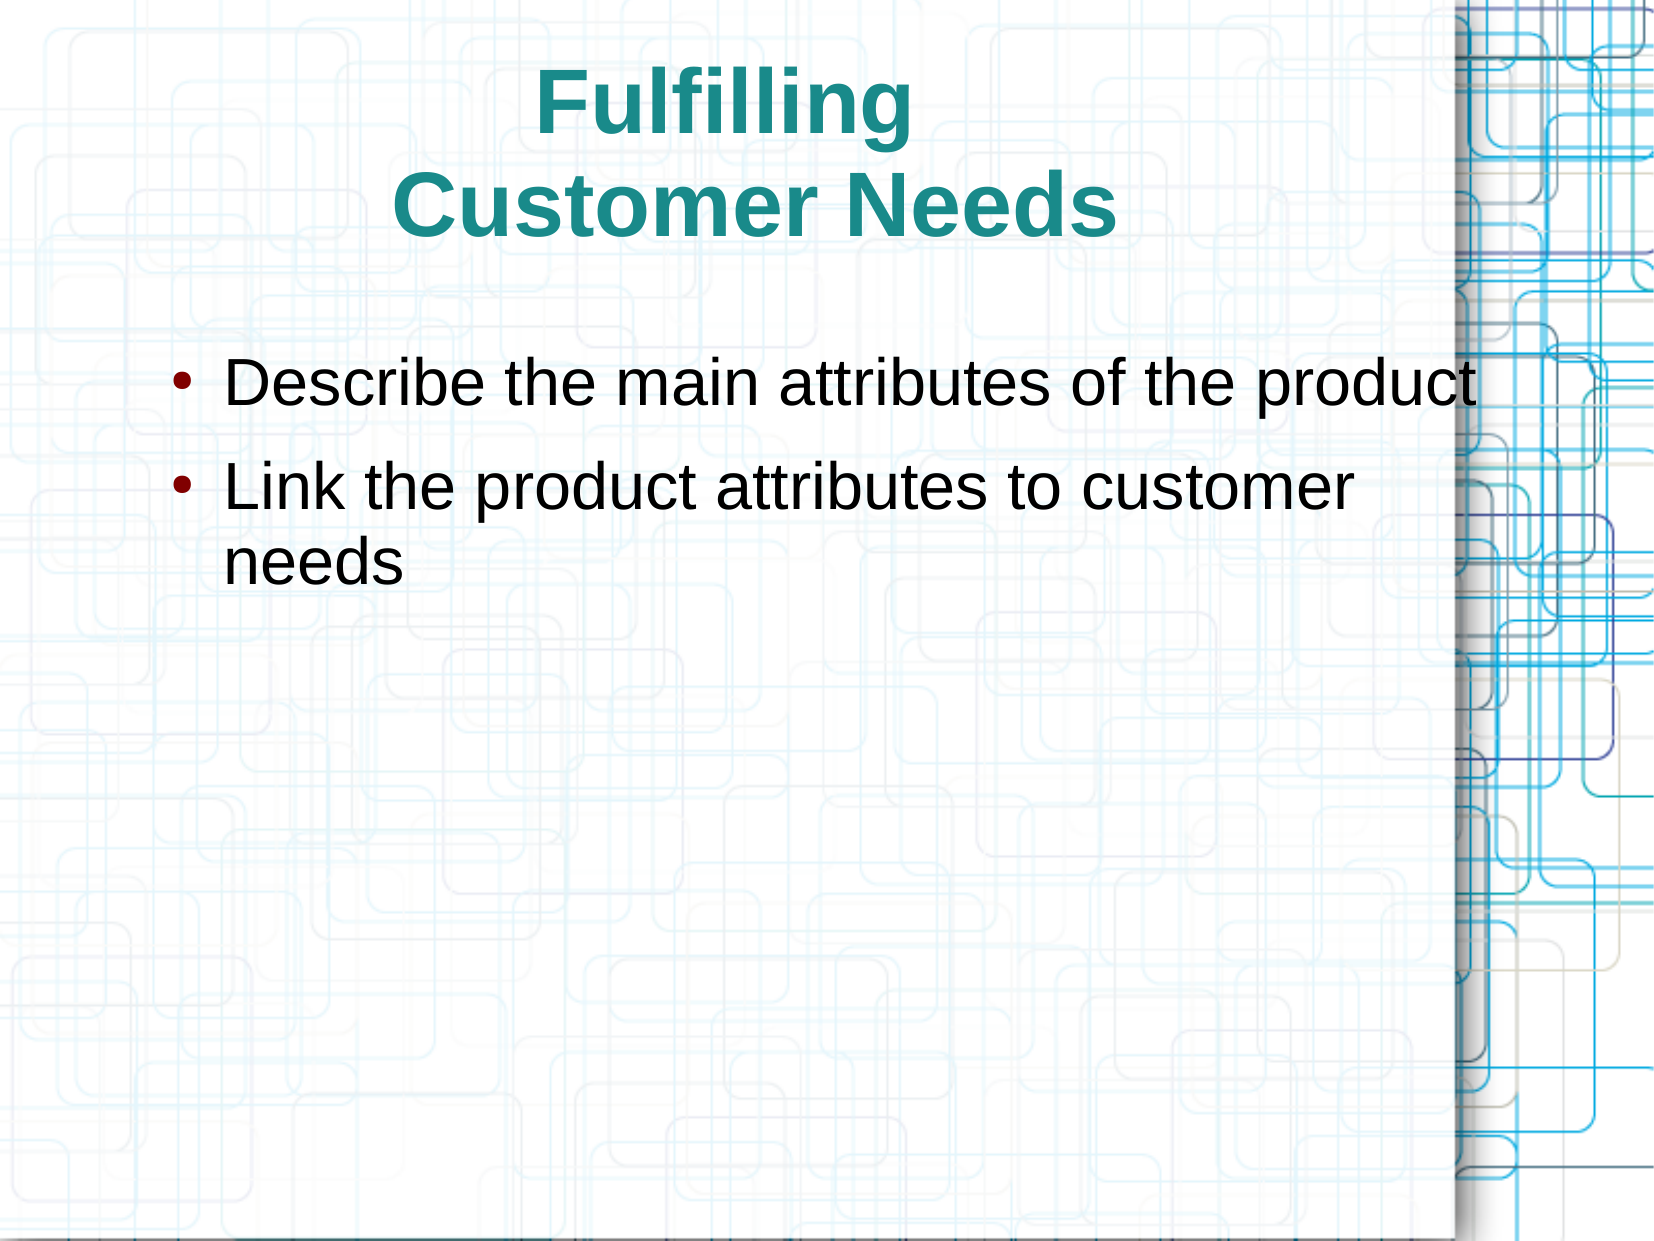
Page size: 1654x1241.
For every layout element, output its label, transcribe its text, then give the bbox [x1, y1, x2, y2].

title Fulfilling Customer Needs [59, 49, 1418, 257]
picture [0, 0, 1654, 1241]
list Describe the main attributes of the product Link the product attributes to customer needs [152, 344, 1534, 1127]
